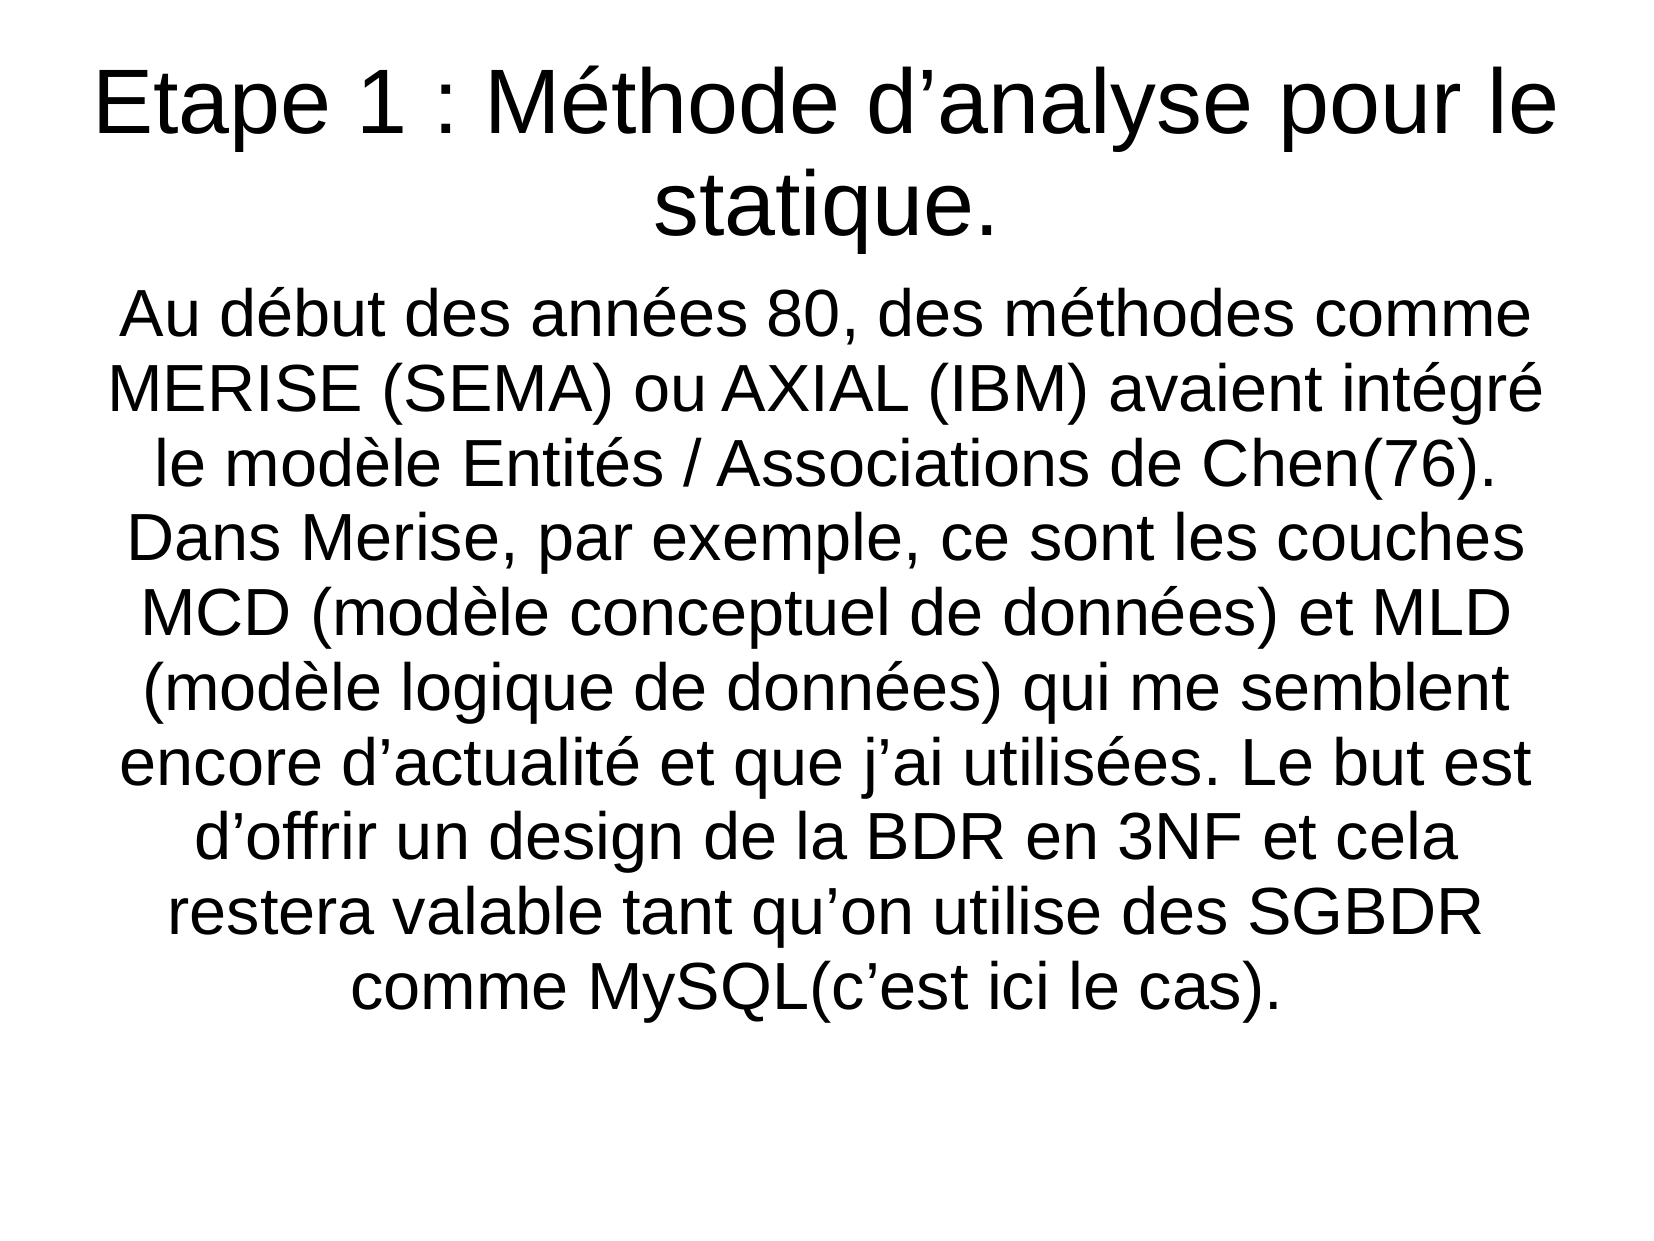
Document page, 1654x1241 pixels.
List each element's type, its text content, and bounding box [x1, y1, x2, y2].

subtitle Au début des années 80, des méthodes comme MERISE (SEMA) ou AXIAL (IBM) avaient intégré le modèle Entités / Associations de Chen(76). Dans Merise, par exemple, ce sont les couches MCD (modèle conceptuel de données) et MLD (modèle logique de données) qui me semblent encore d’actualité et que j’ai utilisées. Le but est d’offrir un design de la BDR en 3NF et cela restera valable tant qu’on utilise des SGBDR comme MySQL(c’est ici le cas). [82, 275, 1571, 1024]
title Etape 1 : Méthode d’analyse pour le statique. [82, 49, 1571, 257]
